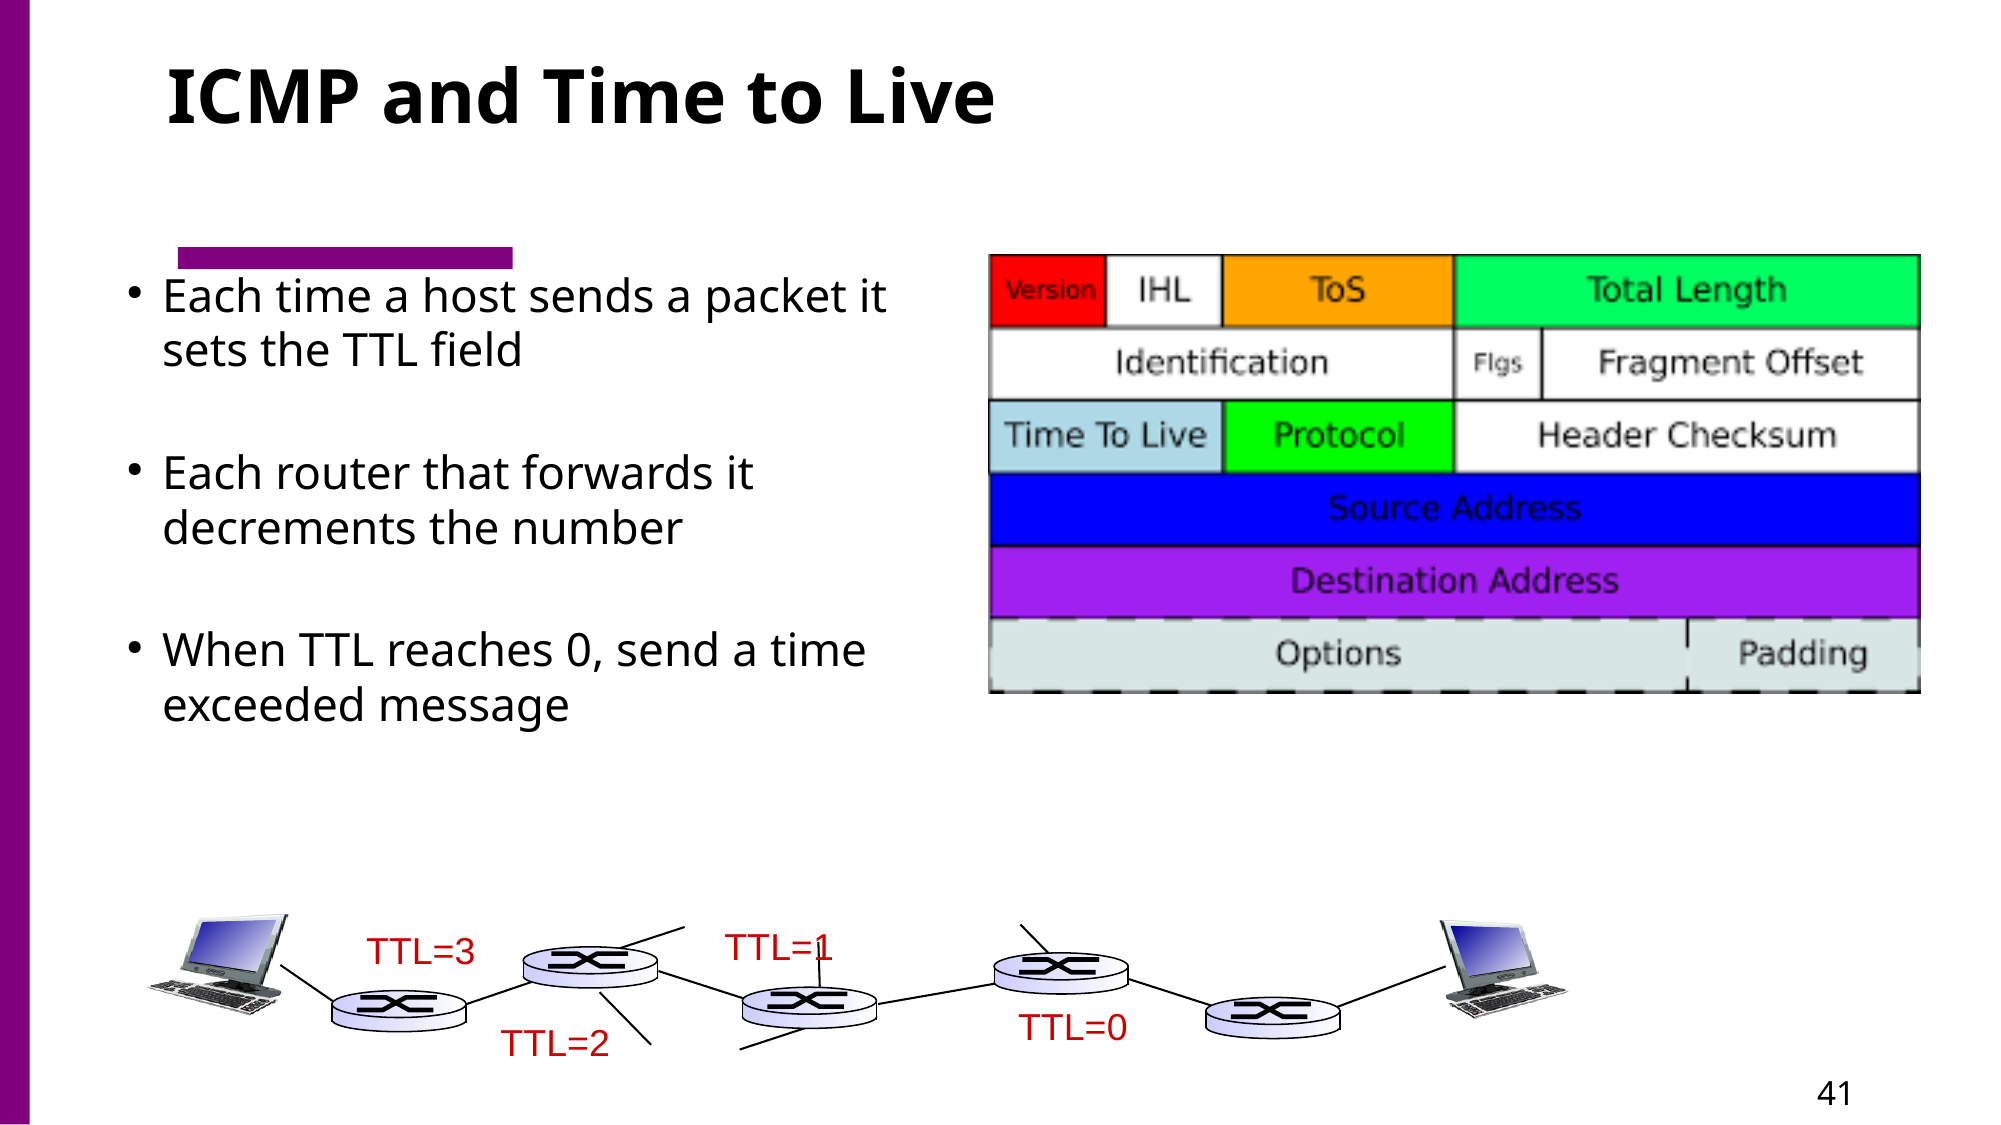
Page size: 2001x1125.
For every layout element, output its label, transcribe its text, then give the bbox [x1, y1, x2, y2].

text_box [332, 990, 466, 1032]
text_box [523, 946, 657, 988]
text_box TTL=3 [351, 919, 491, 980]
text_box TTL=2 [485, 1011, 625, 1072]
text_box [742, 987, 877, 1029]
list Each time a host sends a packet it sets the TTL field Each router that forwards it decrements the number When TTL reaches 0, send a time exceeded message [111, 191, 963, 954]
text_box TTL=0 [1003, 995, 1143, 1056]
text_box [1450, 925, 1531, 977]
text_box [188, 919, 277, 972]
picture [113, 909, 293, 1023]
title ICMP and Time to Live [116, 14, 1817, 174]
text_box [1206, 997, 1340, 1039]
picture [988, 254, 1921, 694]
picture [1436, 915, 1601, 1026]
text_box TTL=1 [709, 915, 849, 976]
text_box [994, 952, 1128, 995]
